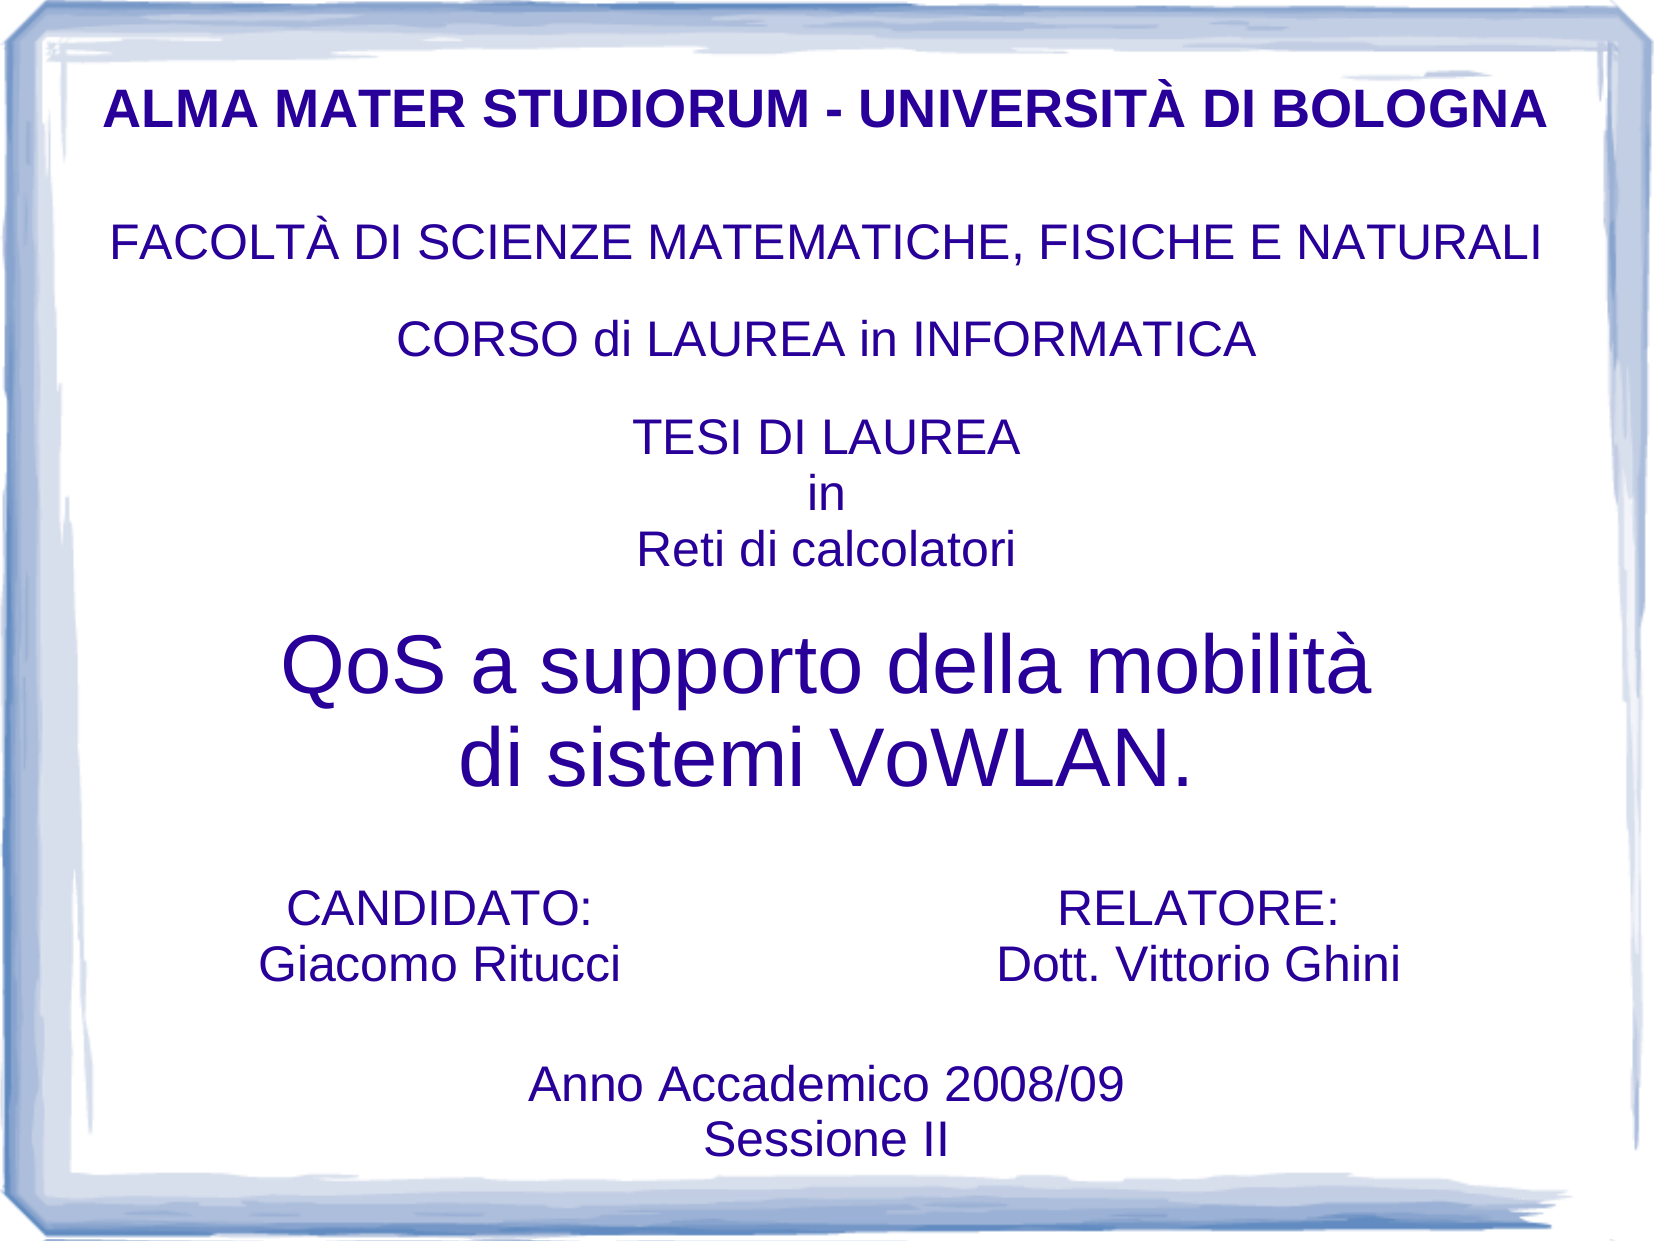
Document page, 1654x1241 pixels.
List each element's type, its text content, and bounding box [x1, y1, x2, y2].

text_box RELATORE: Dott. Vittorio Ghini [992, 862, 1406, 1010]
text_box CANDIDATO: Giacomo Ritucci [248, 862, 632, 1010]
subtitle ALMA MATER STUDIORUM - UNIVERSITÀ DI BOLOGNA FACOLTÀ DI SCIENZE MATEMATICHE, FISICHE E NATURALI CORSO di LAUREA in INFORMATICA TESI DI LAUREA in Reti di calcolatori QoS a supporto della mobilità di sistemi VoWLAN. Anno Accademico 2008/09 Sessione II [82, 77, 1571, 1211]
picture [0, 0, 1654, 1241]
